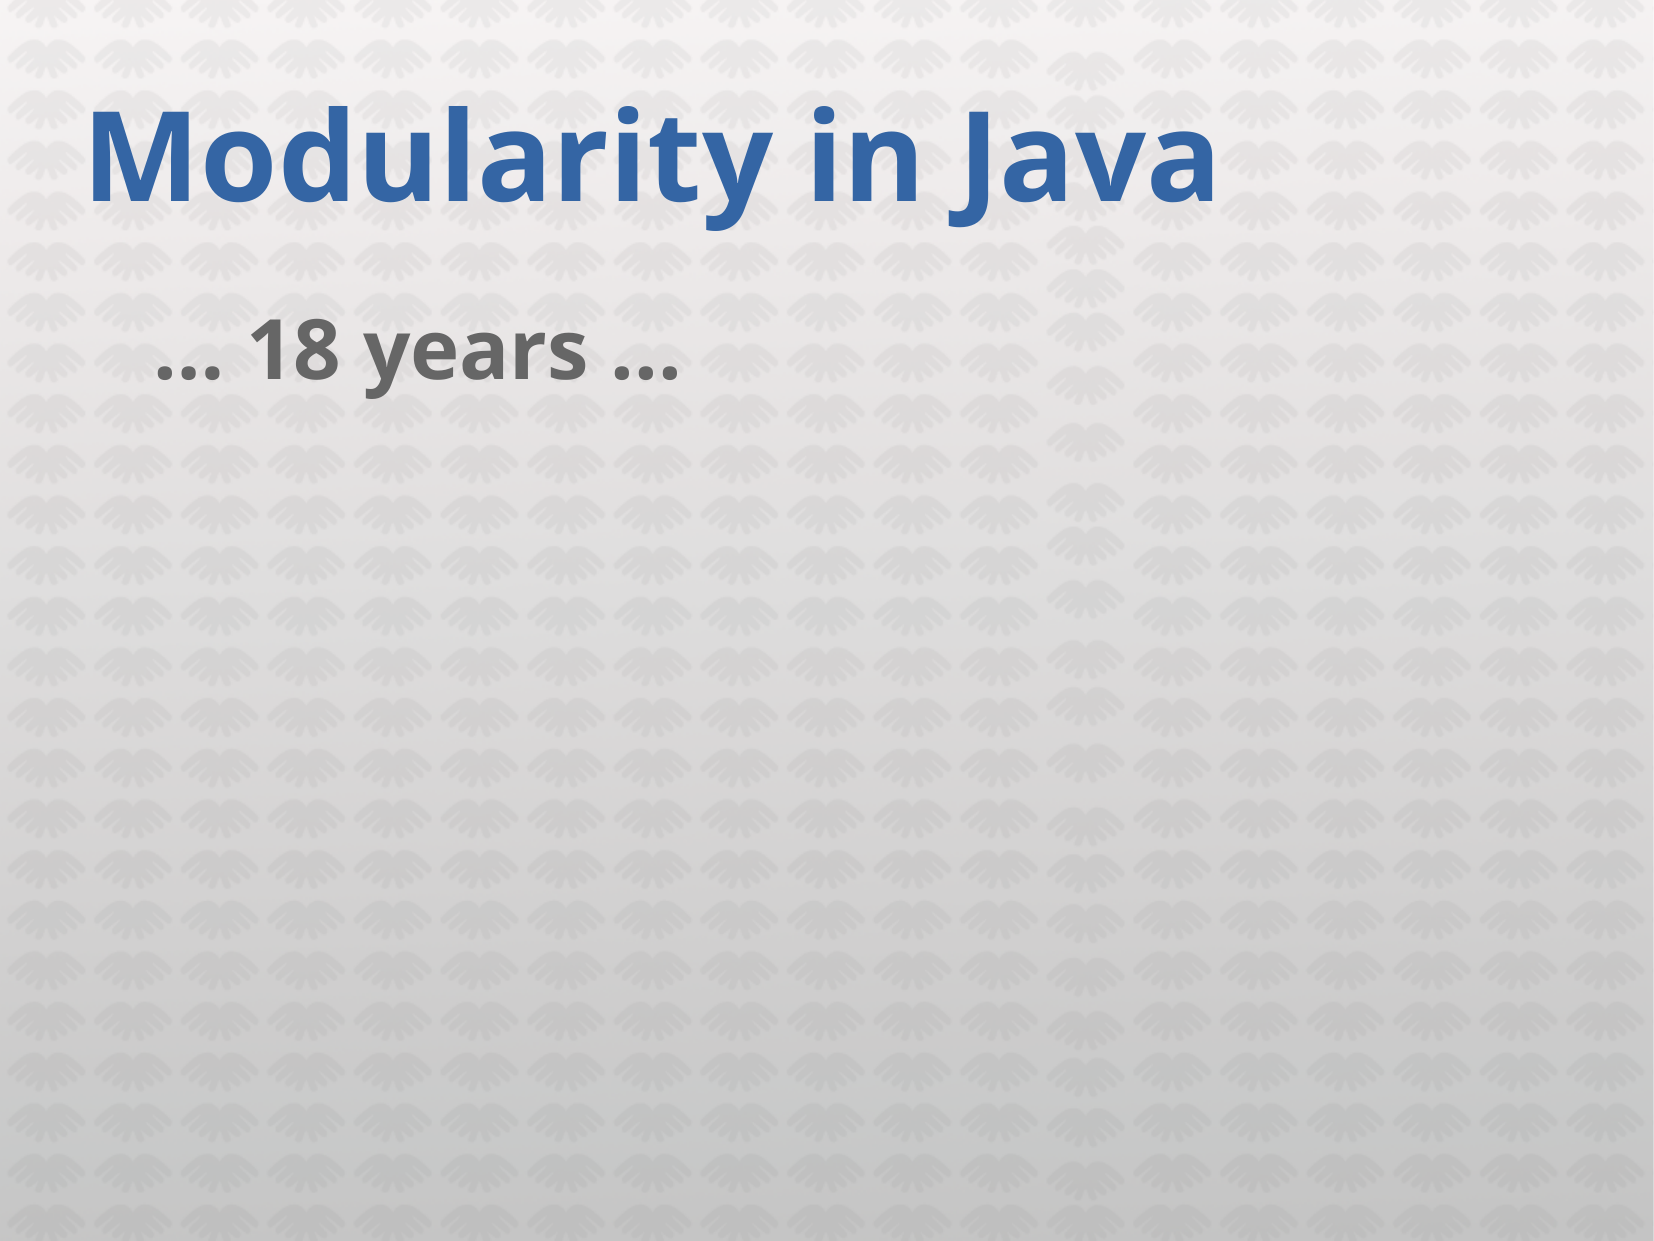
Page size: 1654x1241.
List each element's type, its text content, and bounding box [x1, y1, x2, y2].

title Modularity in Java [82, 49, 1571, 257]
picture [0, 0, 1654, 1241]
list … 18 years ... [82, 290, 1538, 1010]
